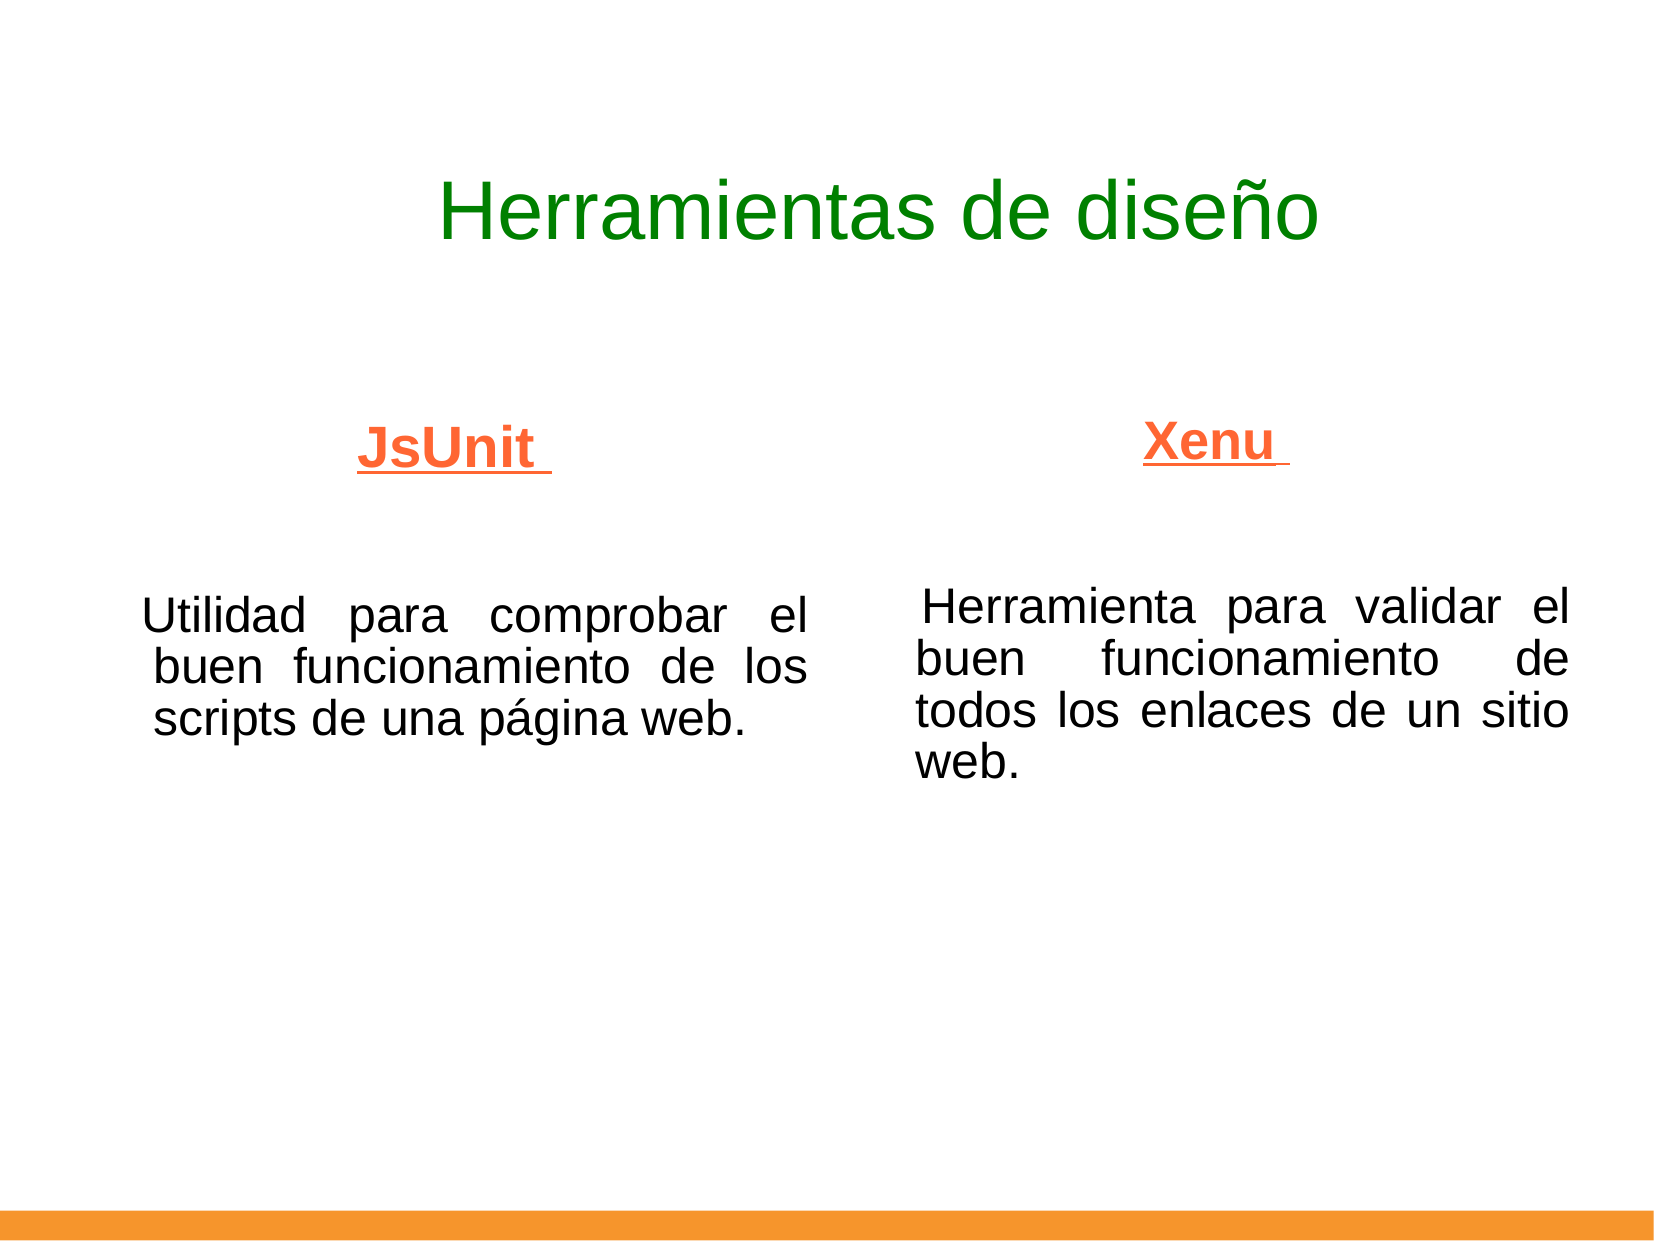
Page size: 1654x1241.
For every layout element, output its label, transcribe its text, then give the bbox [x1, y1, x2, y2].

list Xenu Herramienta para validar el buen funcionamiento de todos los enlaces de un sitio web. [844, 324, 1571, 1094]
list JsUnit Utilidad para comprobar el buen funcionamiento de los scripts de una página web. [82, 324, 809, 1109]
title Herramientas de diseño [64, 111, 1553, 317]
